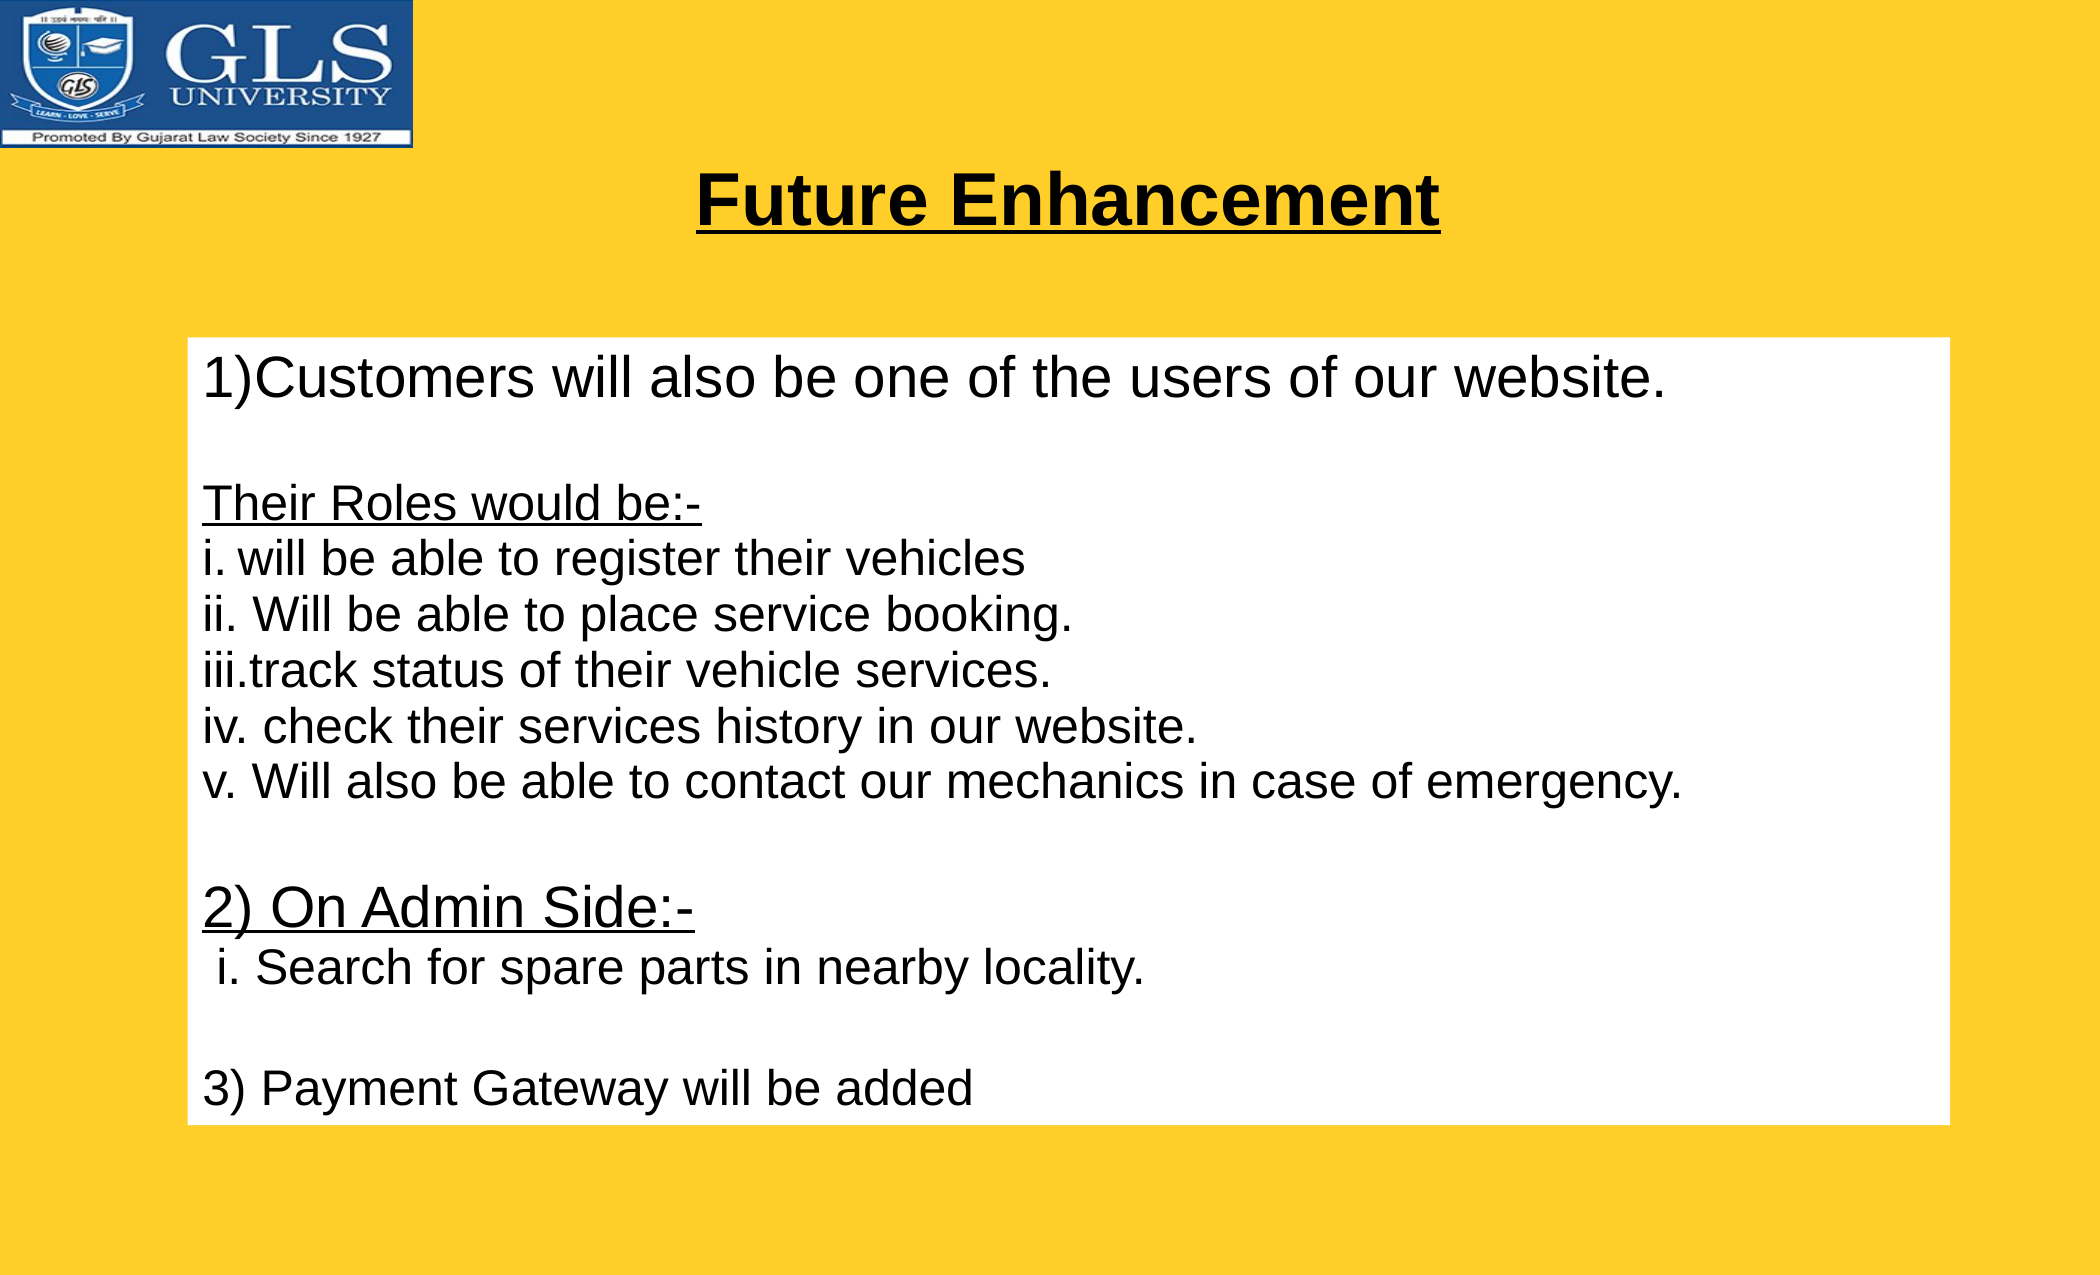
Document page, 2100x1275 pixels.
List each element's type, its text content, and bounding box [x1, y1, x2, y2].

text_box Customers will also be one of the users of our website. Their Roles would be:- will be able to register their vehicles Will be able to place service booking. track status of their vehicle services. check their services history in our website. Will also be able to contact our mechanics in case of emergency. 2) On Admin Side:- i. Search for spare parts in nearby locality. 3) Payment Gateway will be added [187, 337, 1951, 1126]
text_box Future Enhancement [675, 150, 1463, 263]
picture [0, 0, 413, 148]
